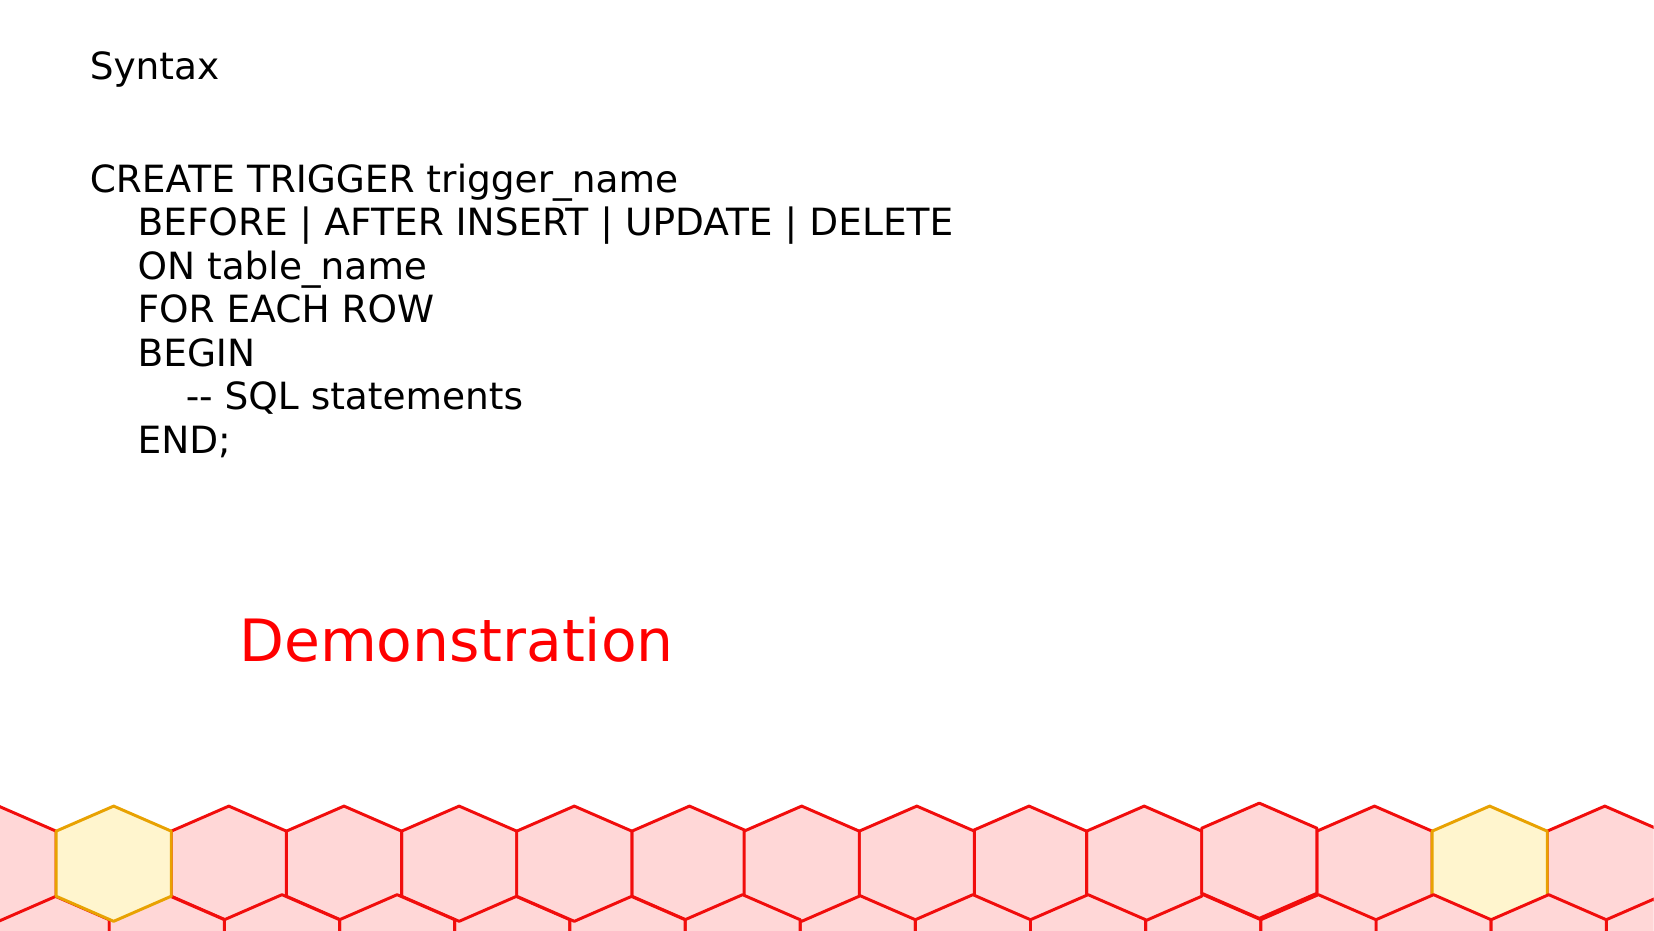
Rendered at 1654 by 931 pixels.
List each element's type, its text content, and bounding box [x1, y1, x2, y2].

text_box Syntax [75, 37, 263, 151]
text_box Demonstration [225, 600, 708, 683]
text_box CREATE TRIGGER trigger_name BEFORE | AFTER INSERT | UPDATE | DELETE ON table_name FOR EACH ROW BEGIN -- SQL statements END; [75, 150, 970, 470]
